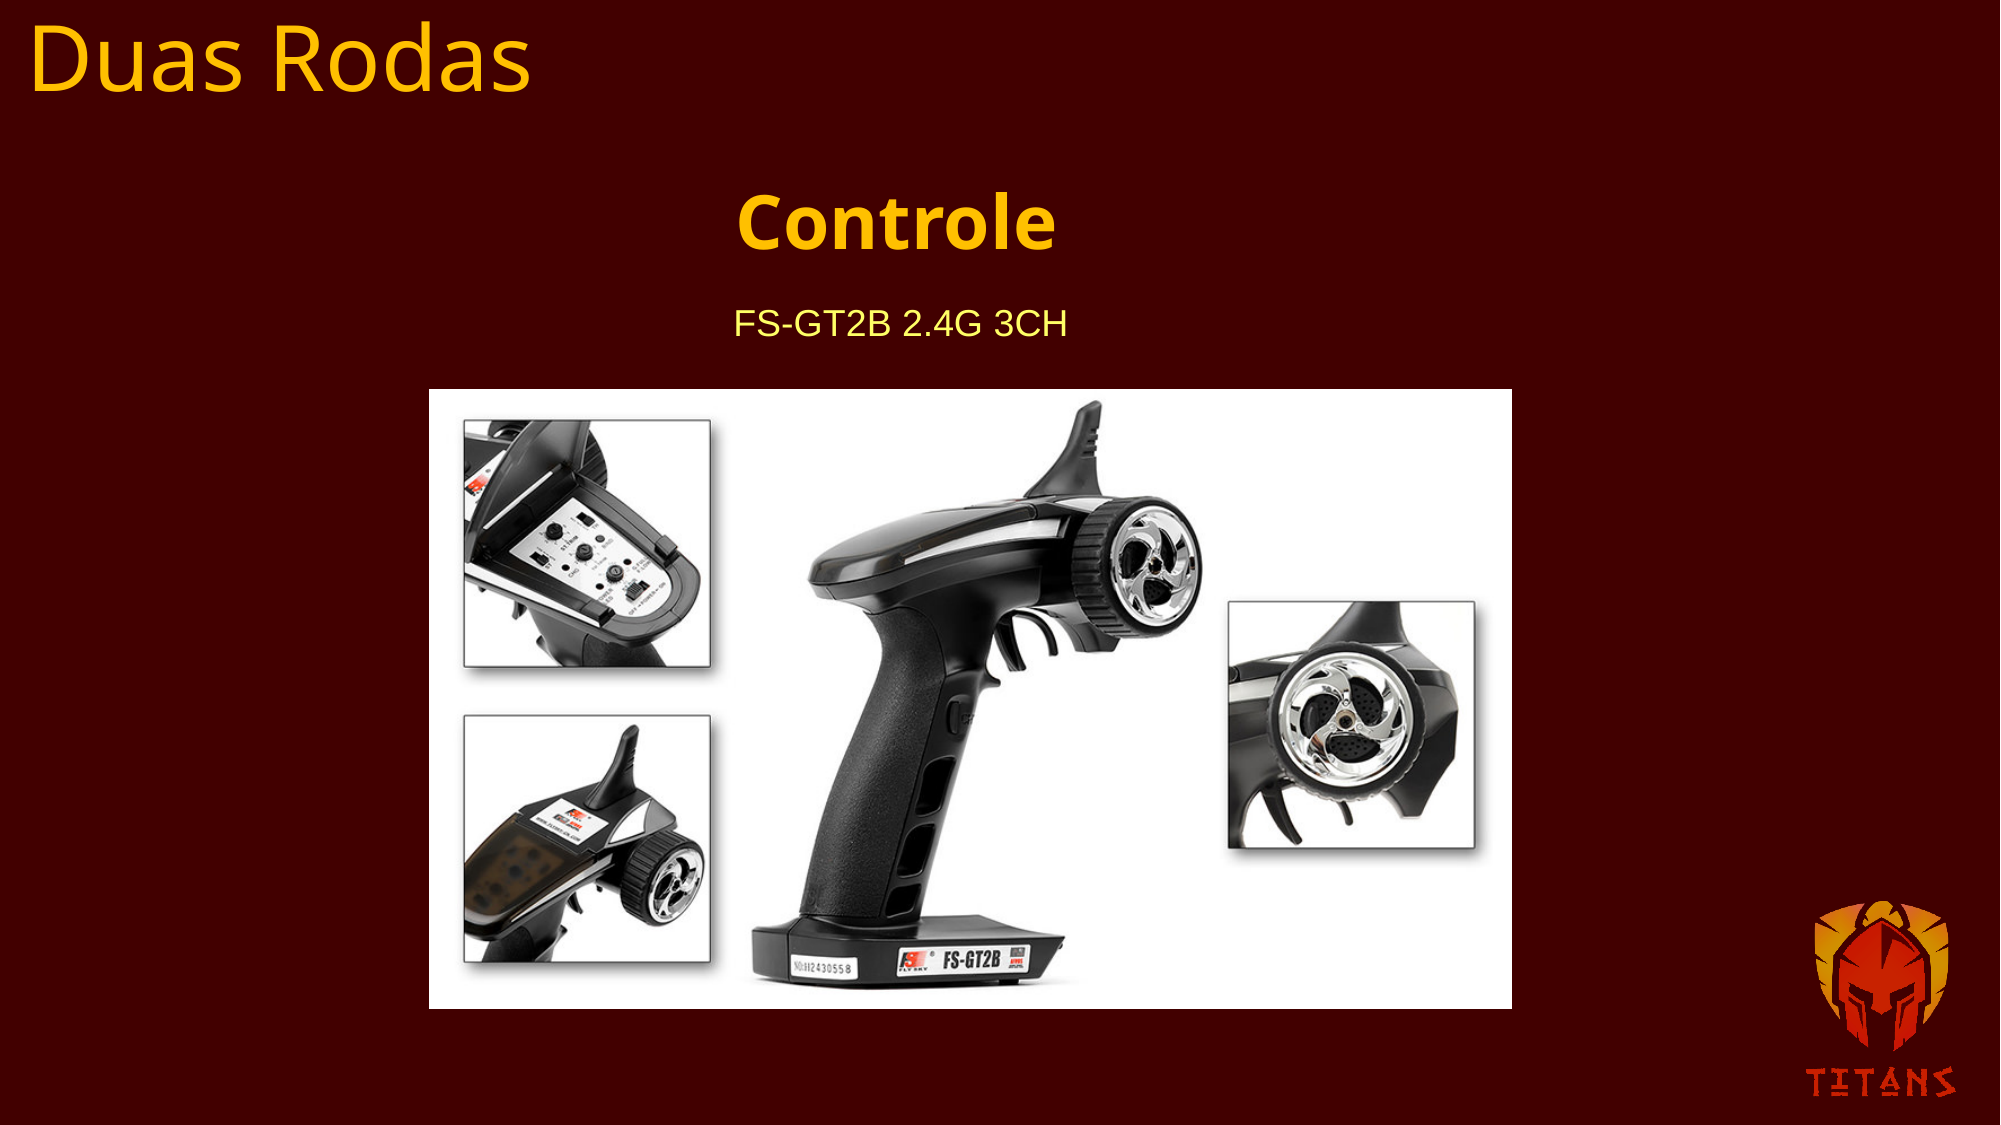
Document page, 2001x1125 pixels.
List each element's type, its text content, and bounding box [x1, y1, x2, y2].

text_box FS-GT2B 2.4G 3CH [718, 295, 1359, 353]
picture [429, 389, 1512, 1009]
picture [1749, 888, 2000, 1125]
list Controle [720, 136, 1567, 272]
title Duas Rodas [11, 0, 1737, 171]
